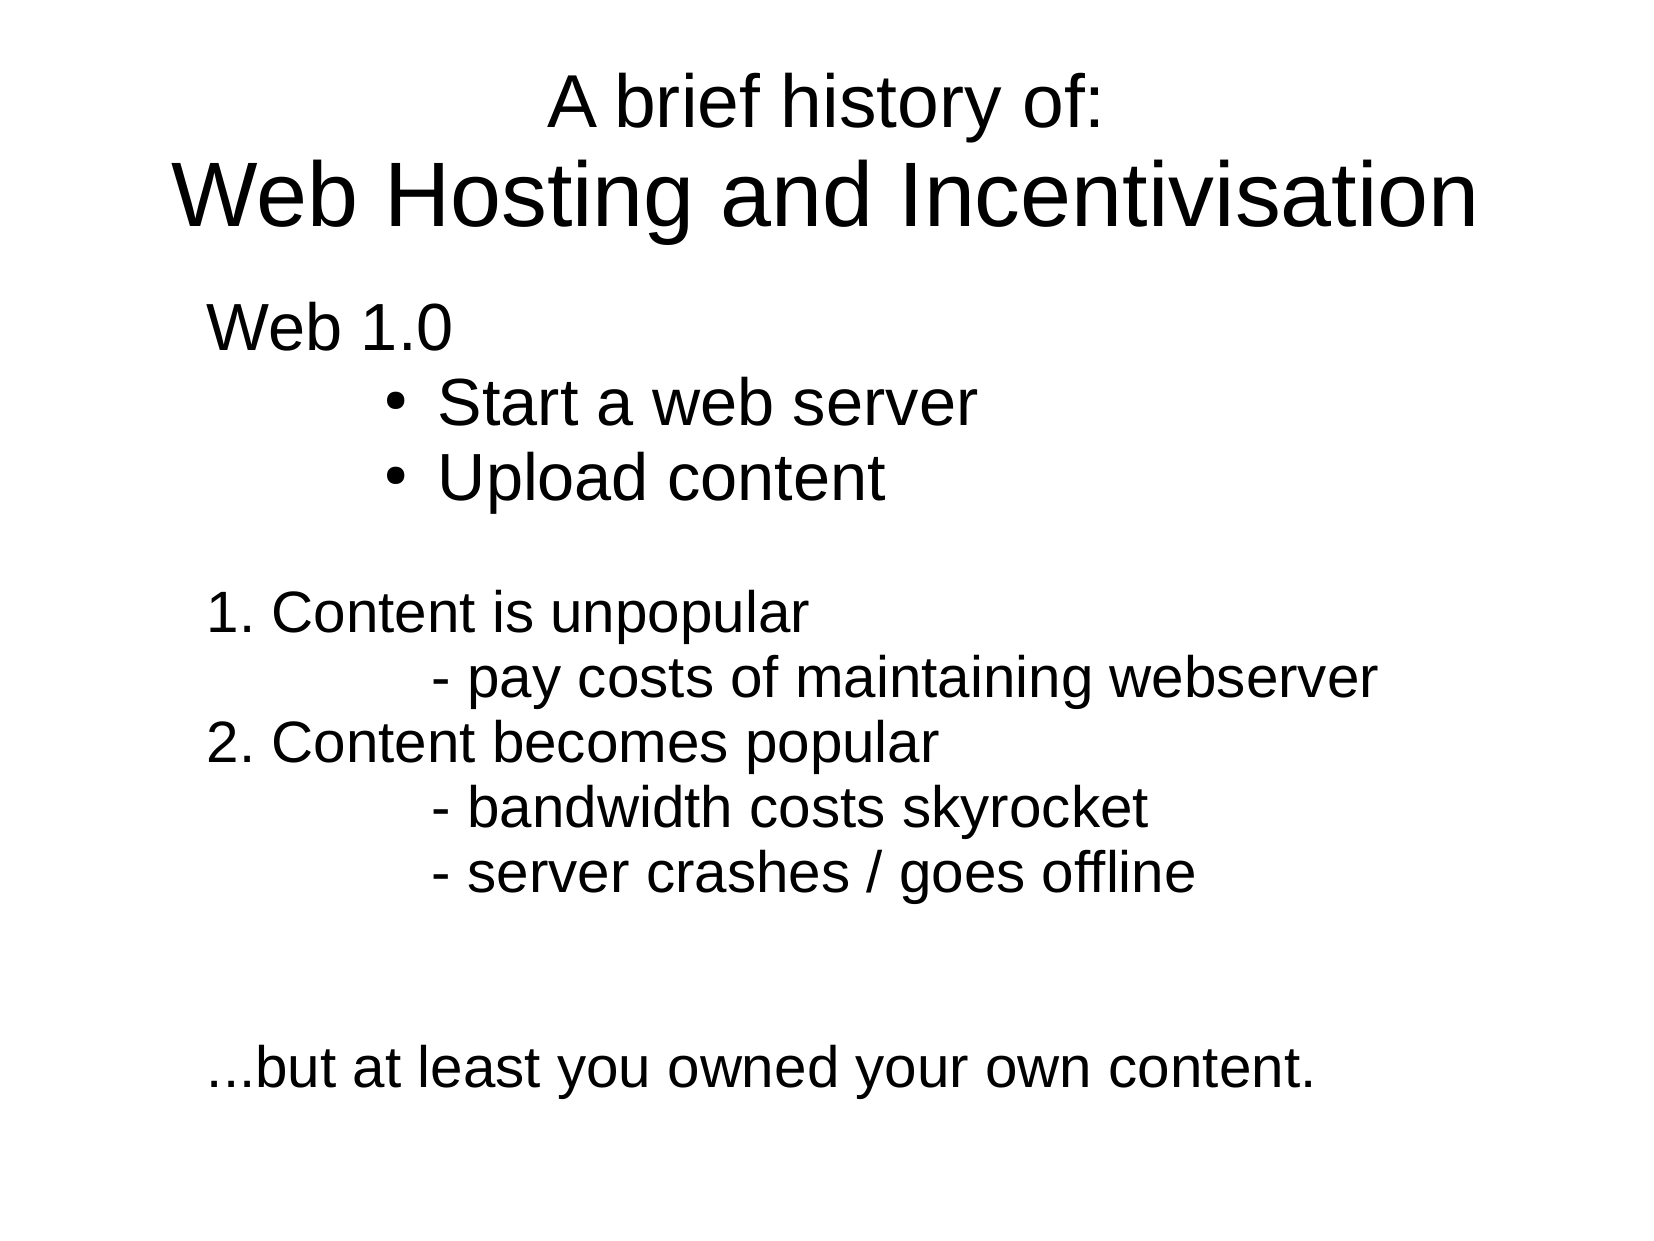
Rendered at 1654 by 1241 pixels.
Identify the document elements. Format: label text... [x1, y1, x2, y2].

title A brief history of: Web Hosting and Incentivisation [82, 49, 1571, 257]
subtitle Web 1.0 Start a web server Upload content 1. Content is unpopular - pay costs of maintaining webserver 2. Content becomes popular - bandwidth costs skyrocket - server crashes / goes offline ...but at least you owned your own content. [206, 290, 1654, 1175]
